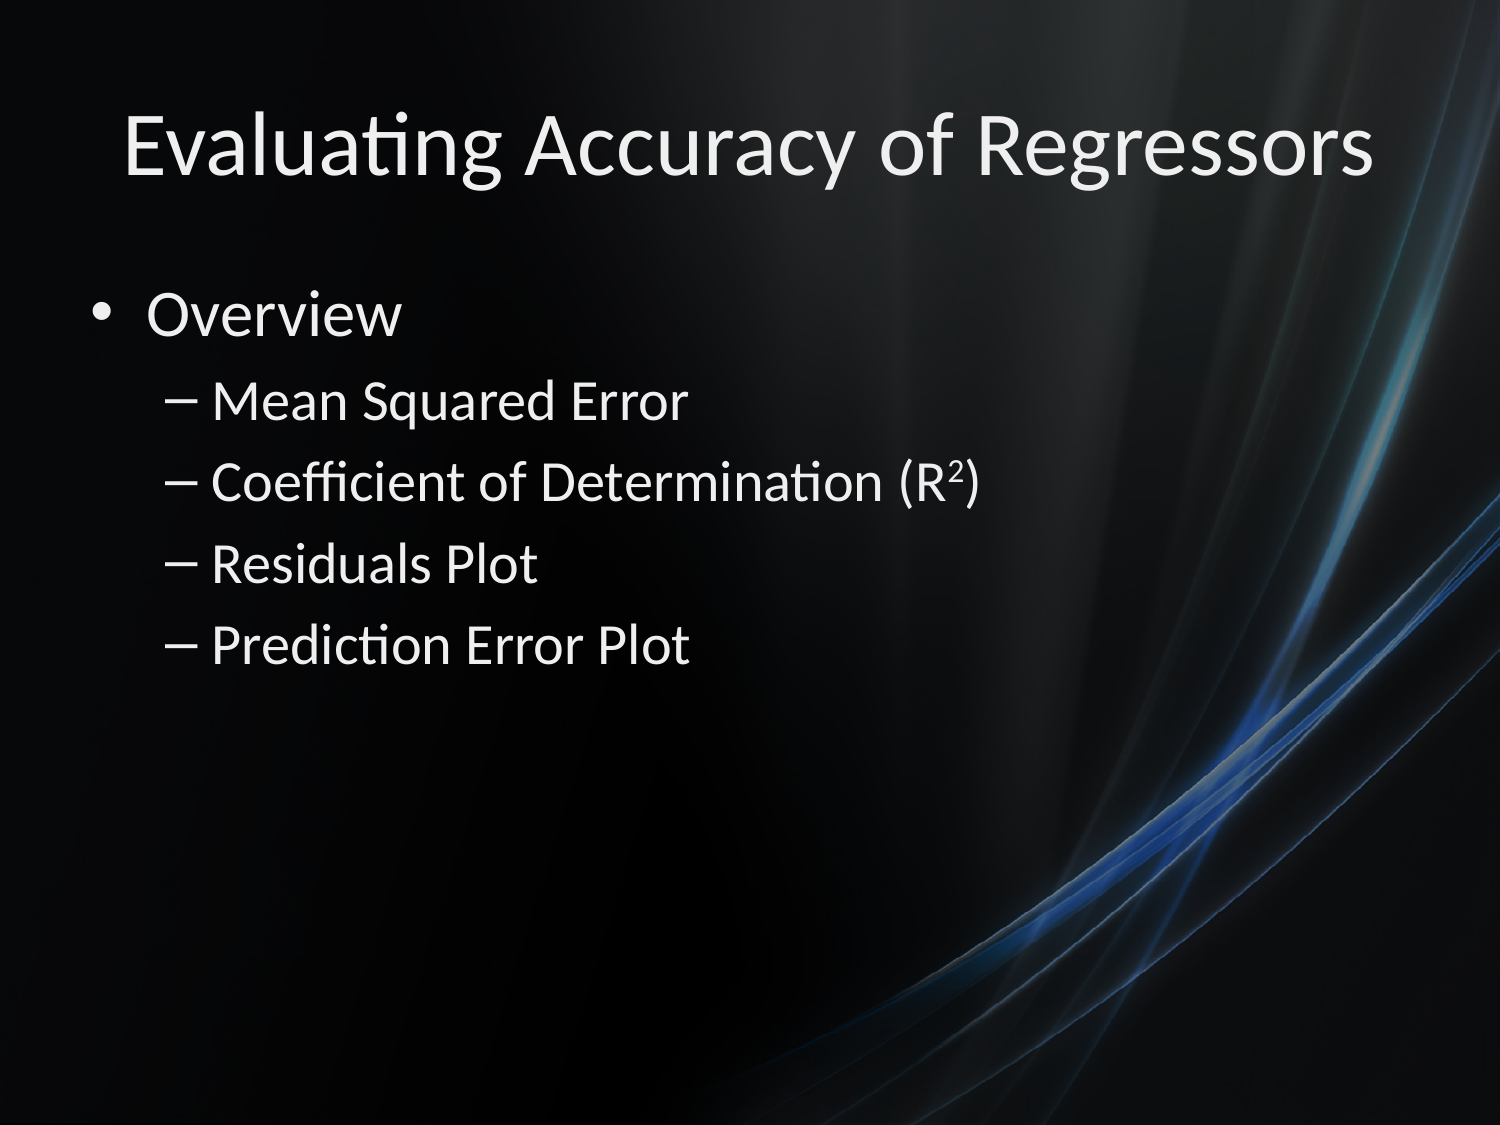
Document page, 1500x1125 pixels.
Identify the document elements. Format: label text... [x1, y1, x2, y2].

picture [0, 0, 1500, 1125]
title Evaluating Accuracy of Regressors [75, 45, 1425, 233]
list Overview Mean Squared Error Coefficient of Determination (R2) Residuals Plot Prediction Error Plot [75, 262, 1425, 1005]
